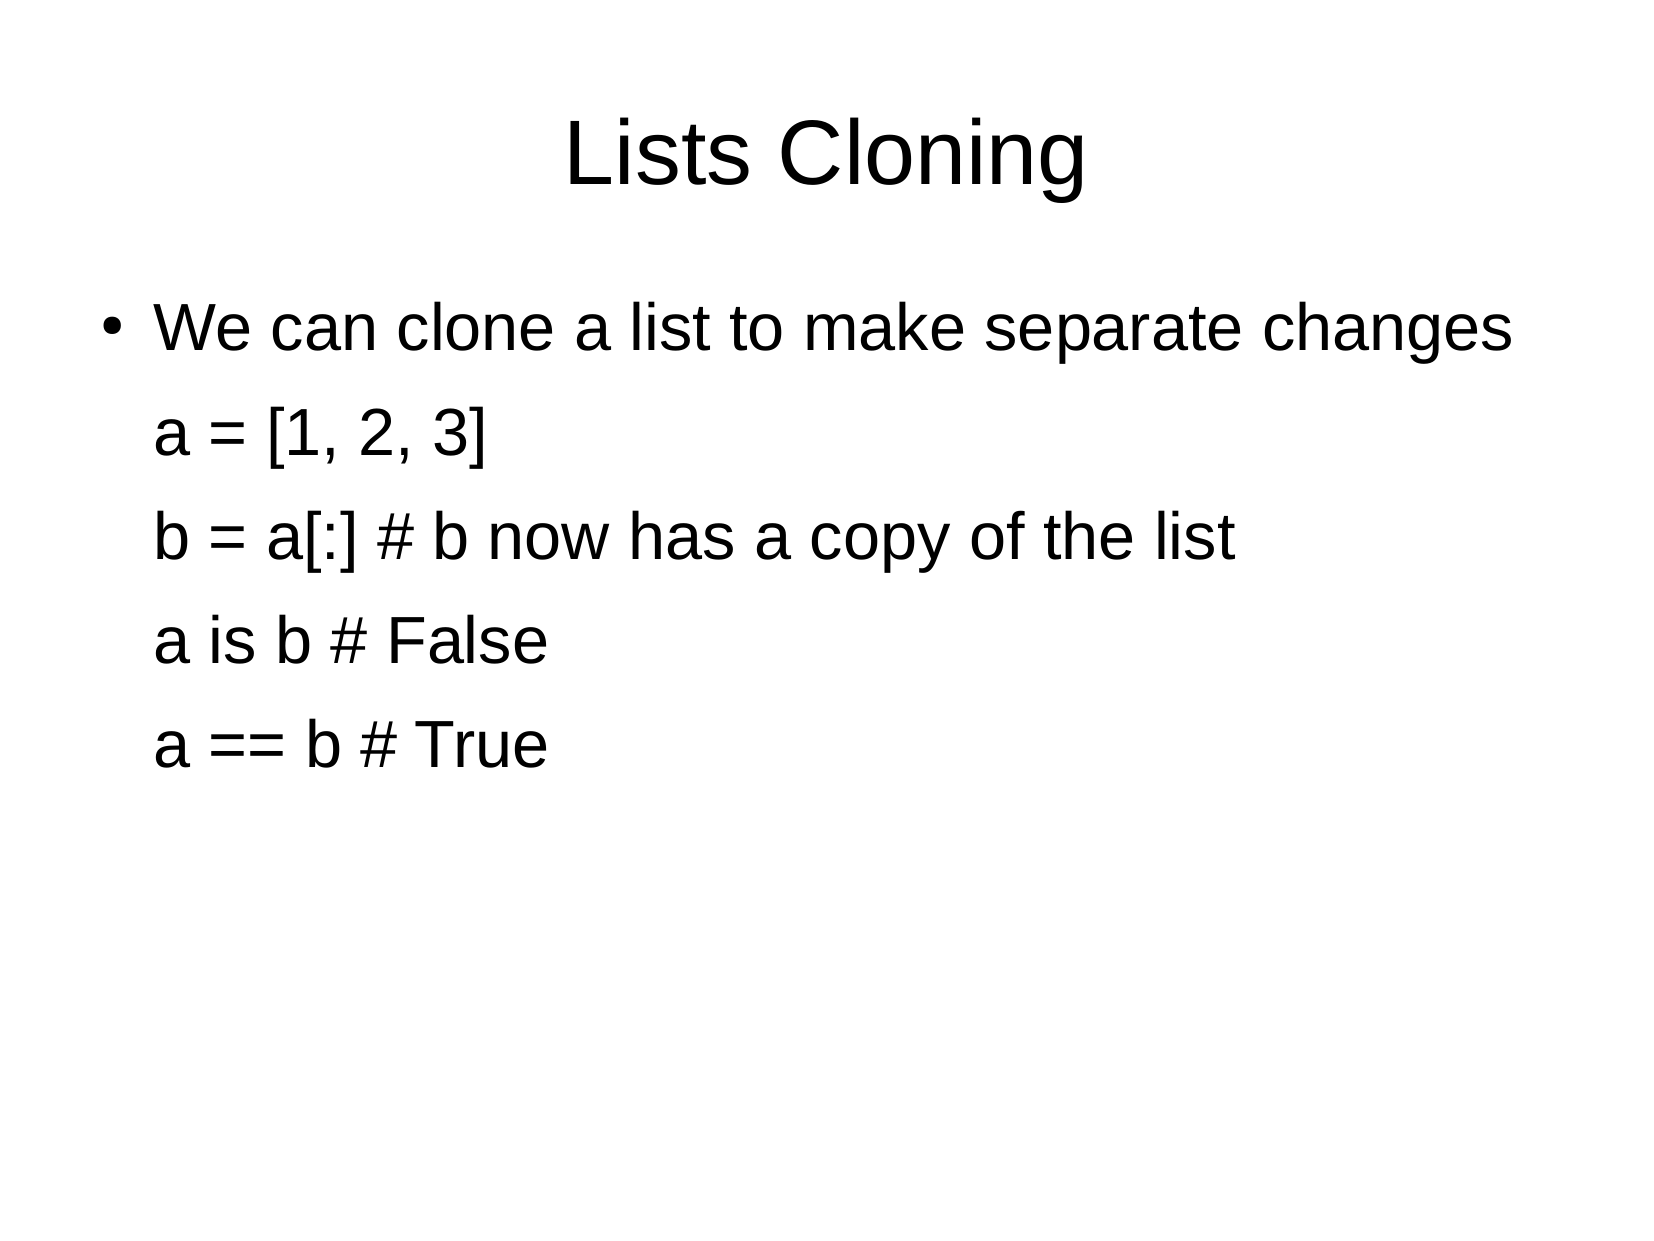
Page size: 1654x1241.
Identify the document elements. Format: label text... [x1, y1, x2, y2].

title Lists Cloning [82, 49, 1571, 257]
list We can clone a list to make separate changes a = [1, 2, 3] b = a[:] # b now has a copy of the list a is b # False a == b # True [82, 290, 1571, 1010]
